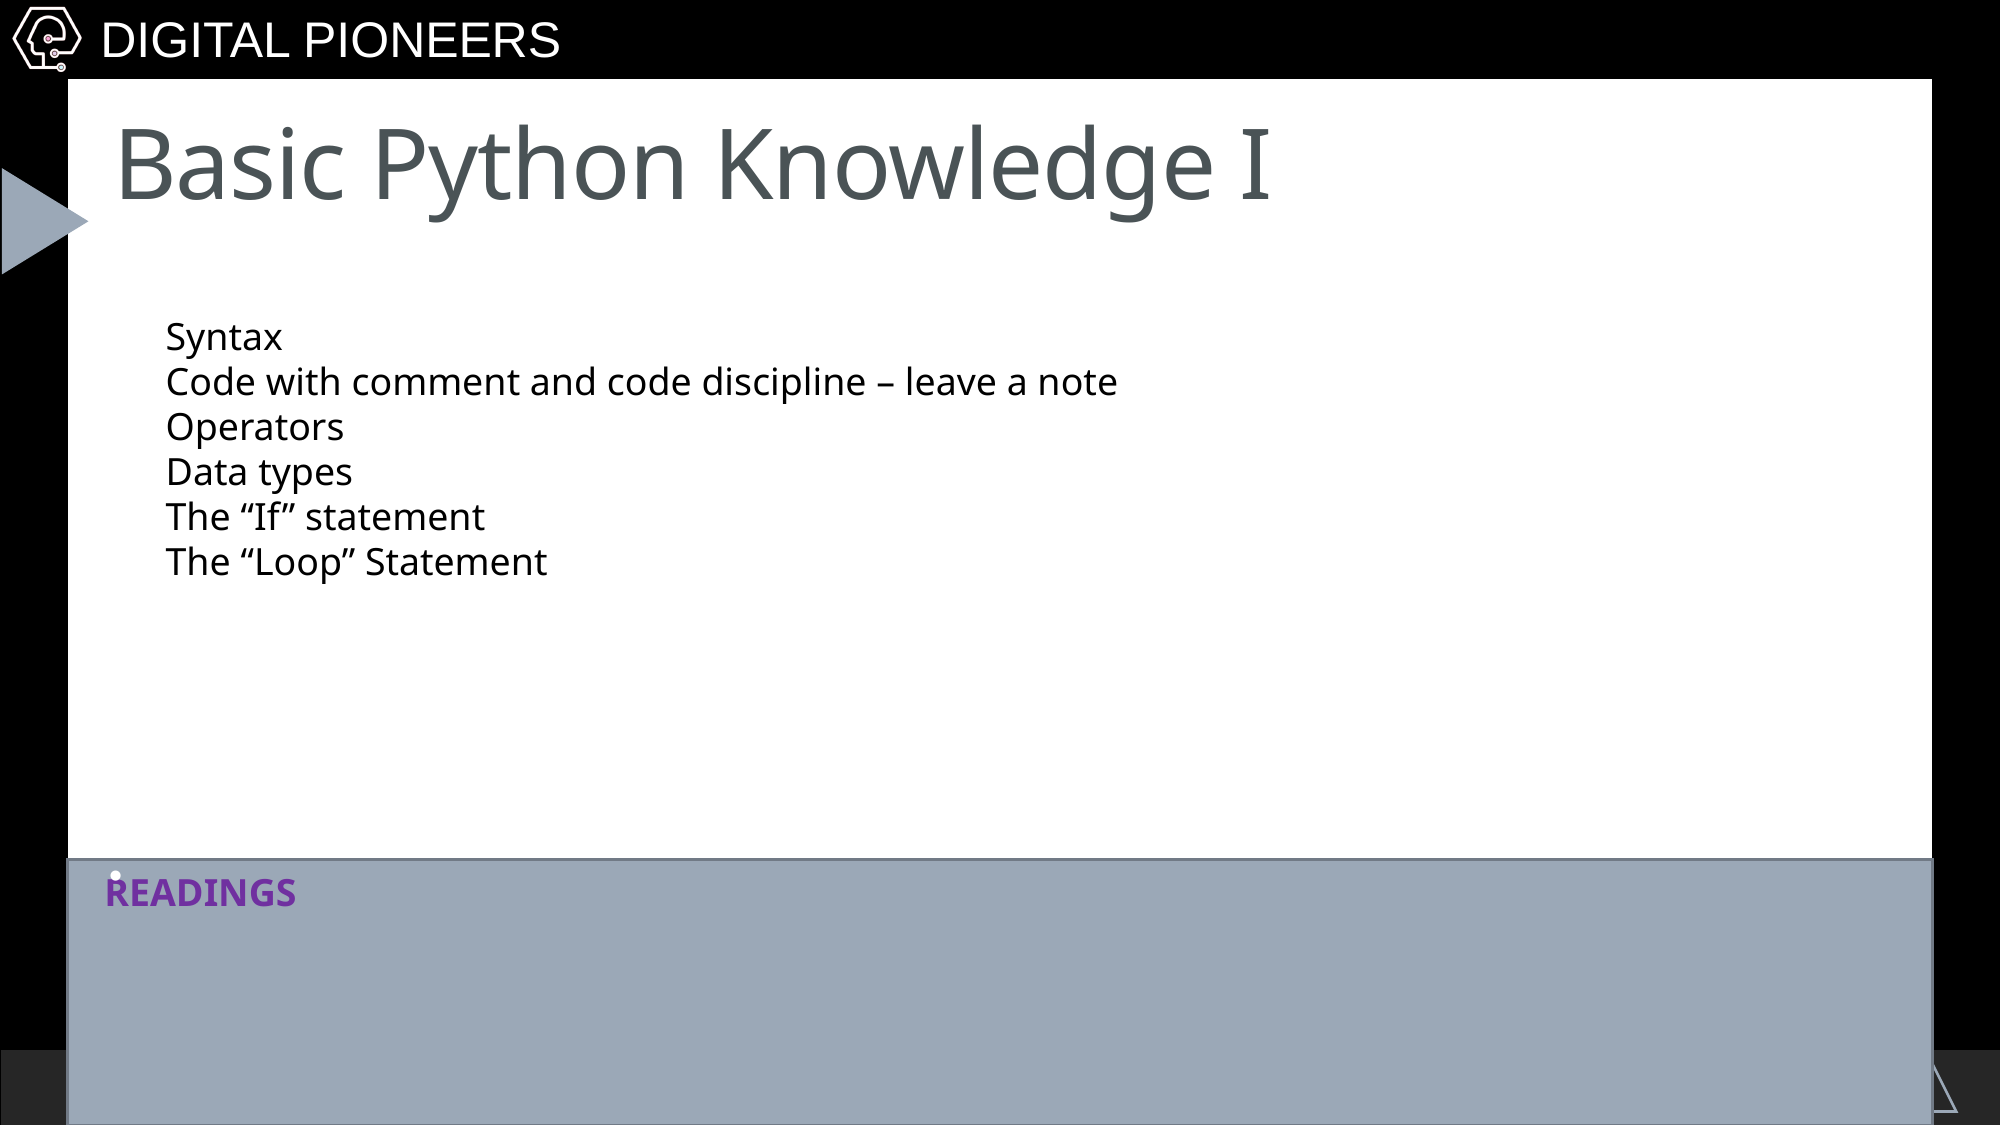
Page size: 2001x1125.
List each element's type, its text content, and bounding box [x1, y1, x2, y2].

text_box DIGITAL PIONEERS [85, 0, 596, 76]
title Basic Python Knowledge I [98, 93, 1813, 243]
picture [7, 5, 85, 73]
text_box Syntax Code with comment and code discipline – leave a note Operators Data types The “If” statement The “Loop” Statement [94, 260, 1817, 912]
text_box READINGS [89, 861, 326, 922]
text_box [68, 860, 1933, 1125]
